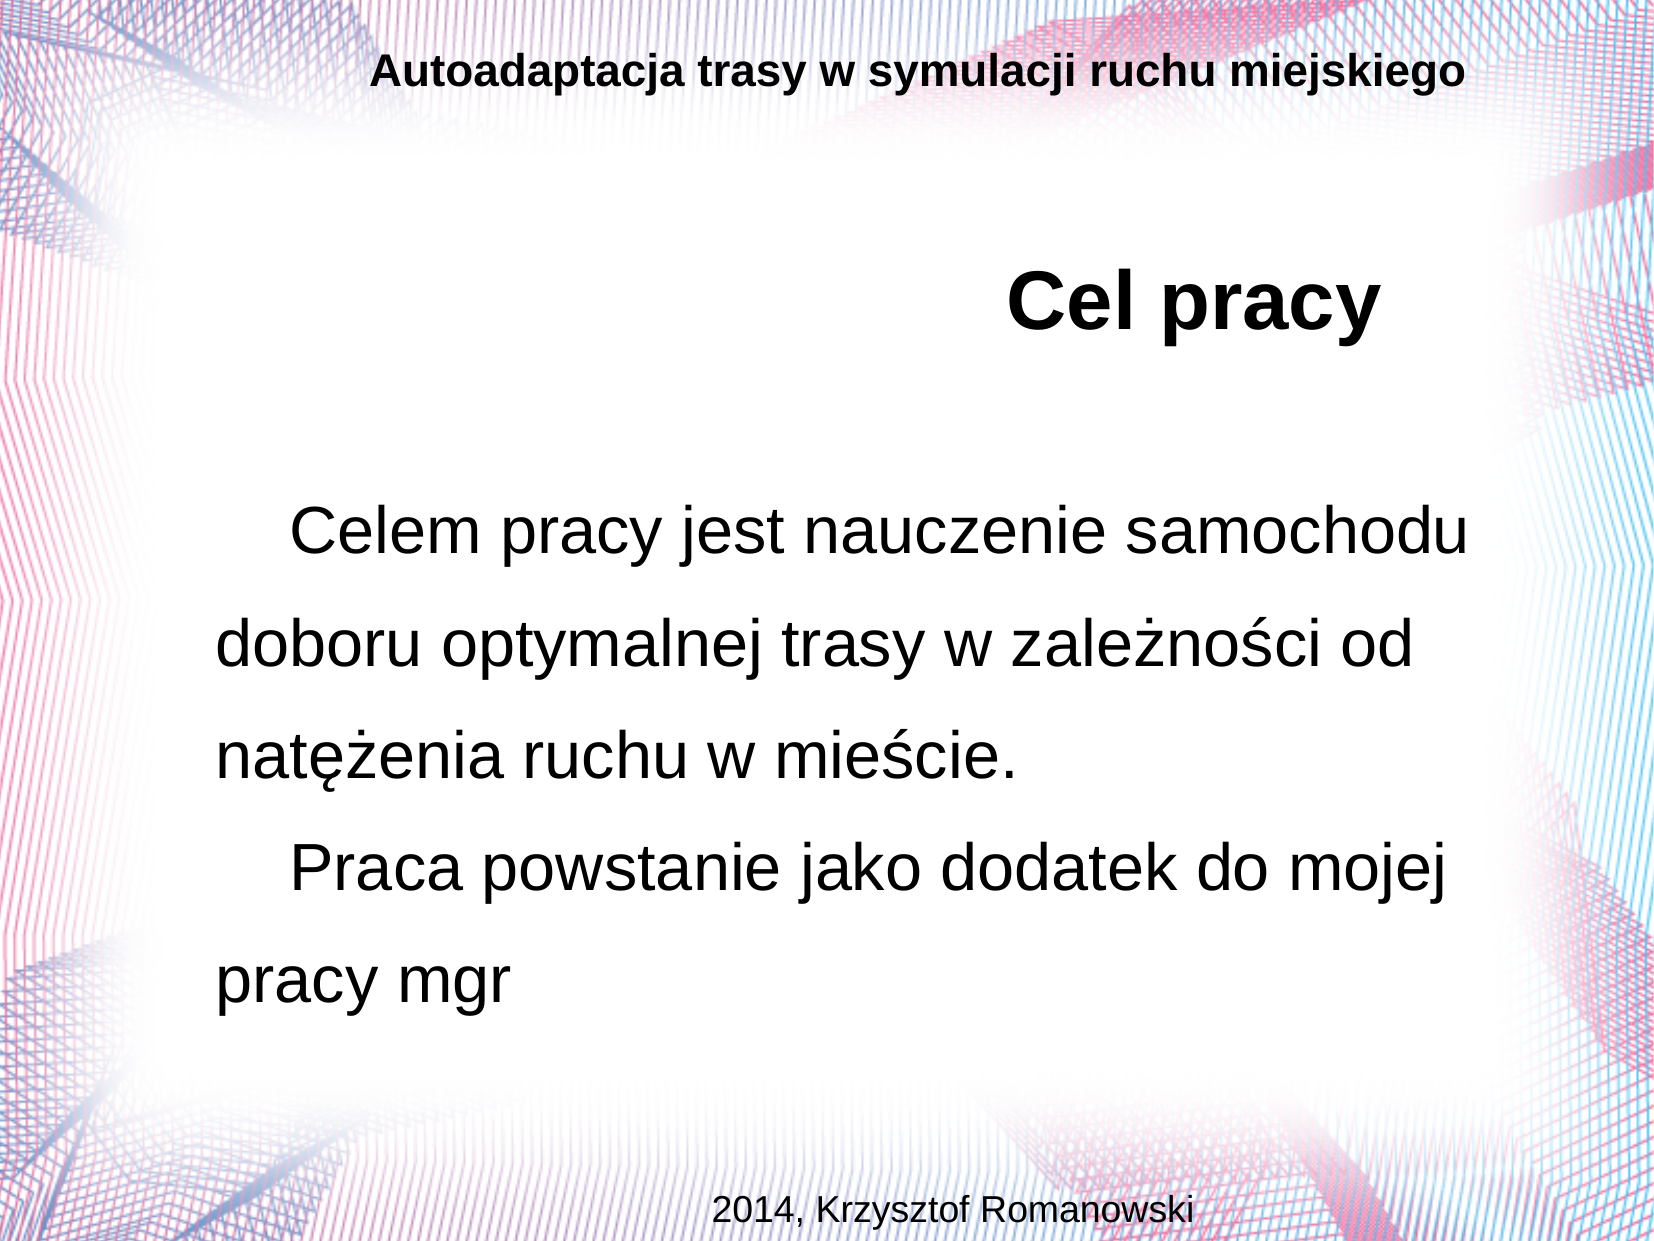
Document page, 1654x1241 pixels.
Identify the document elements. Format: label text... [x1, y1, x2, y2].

text_box Cel pracy [992, 200, 1560, 309]
text_box Autoadaptacja trasy w symulacji ruchu miejskiego [354, 11, 1654, 78]
picture [454, 78, 464, 82]
picture [1447, 78, 1457, 82]
picture [0, 0, 1654, 1241]
text_box Celem pracy jest nauczenie samochodu doboru optymalnej trasy w zależności od natężenia ruchu w mieście. Praca powstanie jako dodatek do mojej pracy mgr [200, 448, 1607, 1241]
